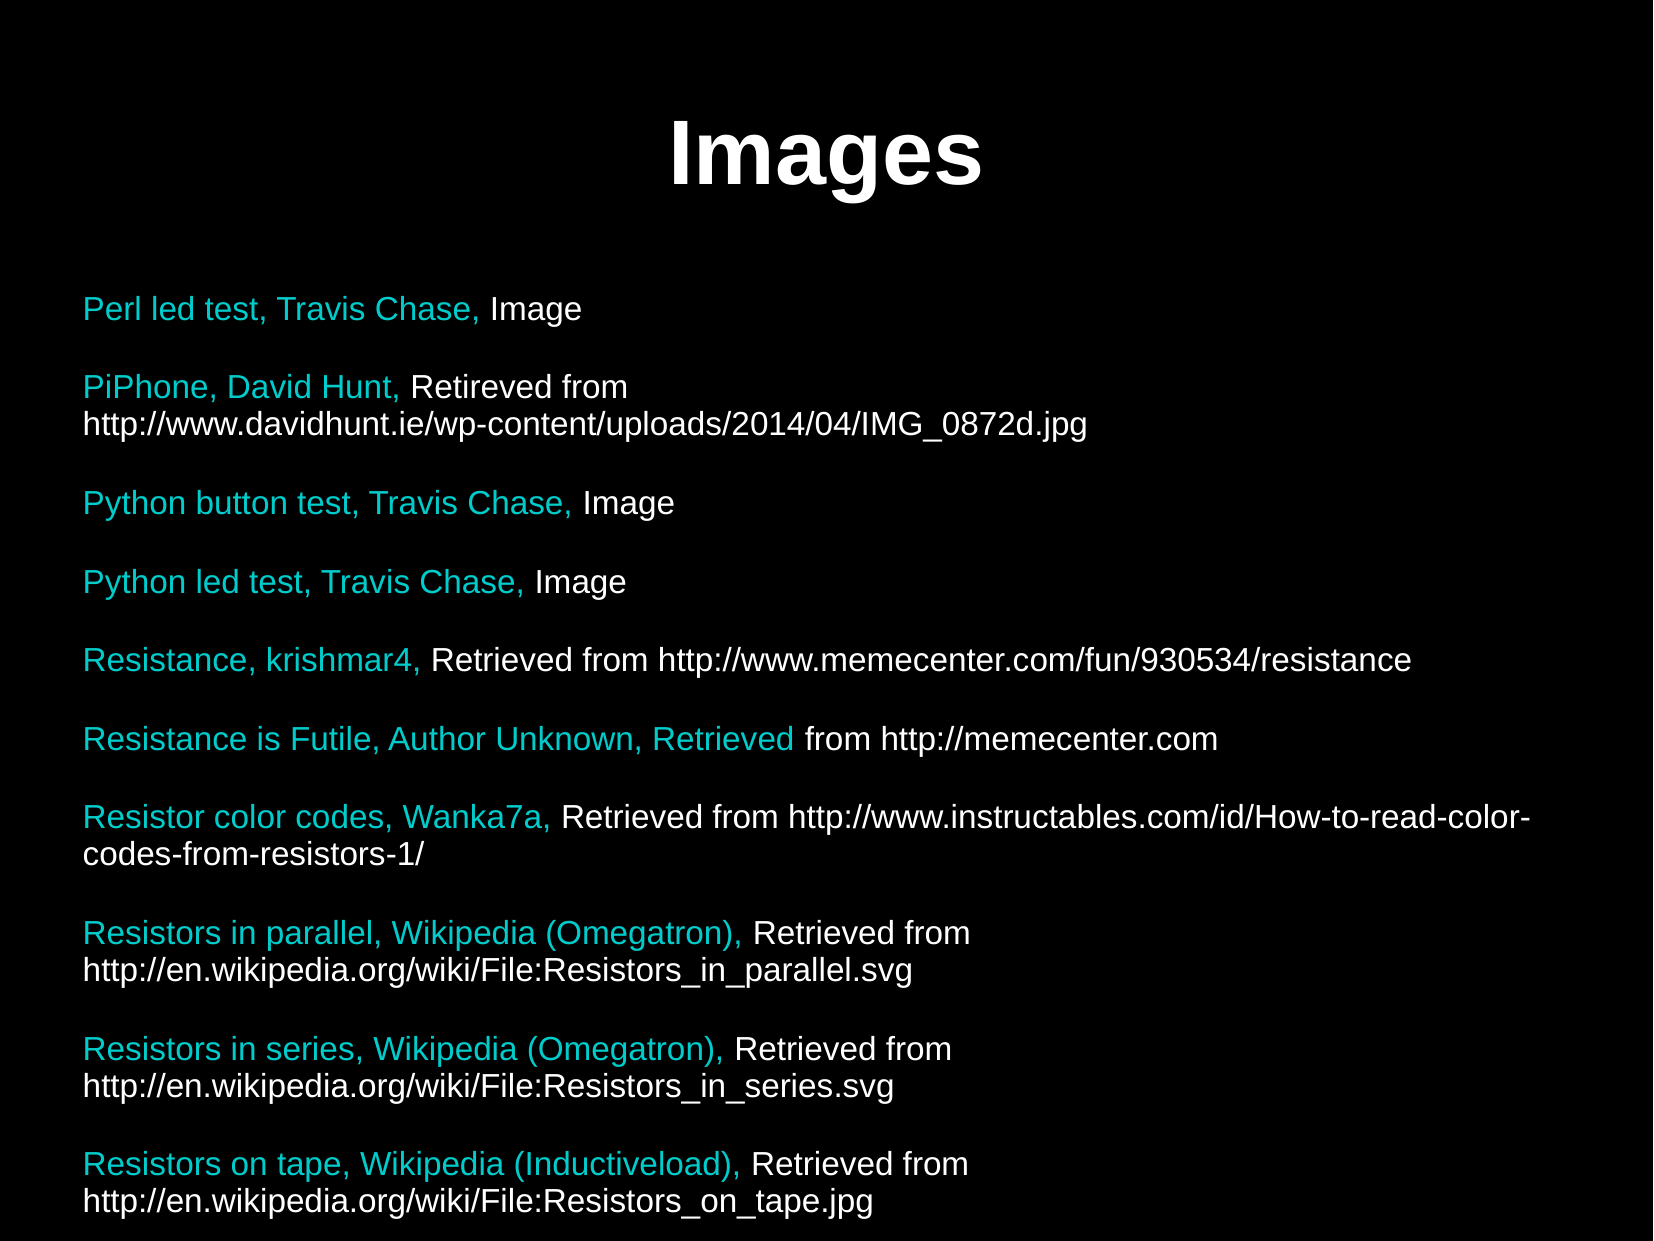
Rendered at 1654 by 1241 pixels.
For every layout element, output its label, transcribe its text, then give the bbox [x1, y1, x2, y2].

list Perl led test, Travis Chase, Image PiPhone, David Hunt, Retireved from http://www.davidhunt.ie/wp-content/uploads/2014/04/IMG_0872d.jpg Python button test, Travis Chase, Image Python led test, Travis Chase, Image Resistance, krishmar4, Retrieved from http://www.memecenter.com/fun/930534/resistance Resistance is Futile, Author Unknown, Retrieved from http://memecenter.com Resistor color codes, Wanka7a, Retrieved from http://www.instructables.com/id/How-to-read-color-codes-from-resistors-1/ Resistors in parallel, Wikipedia (Omegatron), Retrieved from http://en.wikipedia.org/wiki/File:Resistors_in_parallel.svg Resistors in series, Wikipedia (Omegatron), Retrieved from http://en.wikipedia.org/wiki/File:Resistors_in_series.svg Resistors on tape, Wikipedia (Inductiveload), Retrieved from http://en.wikipedia.org/wiki/File:Resistors_on_tape.jpg [82, 290, 1571, 1224]
title Images [82, 49, 1571, 257]
